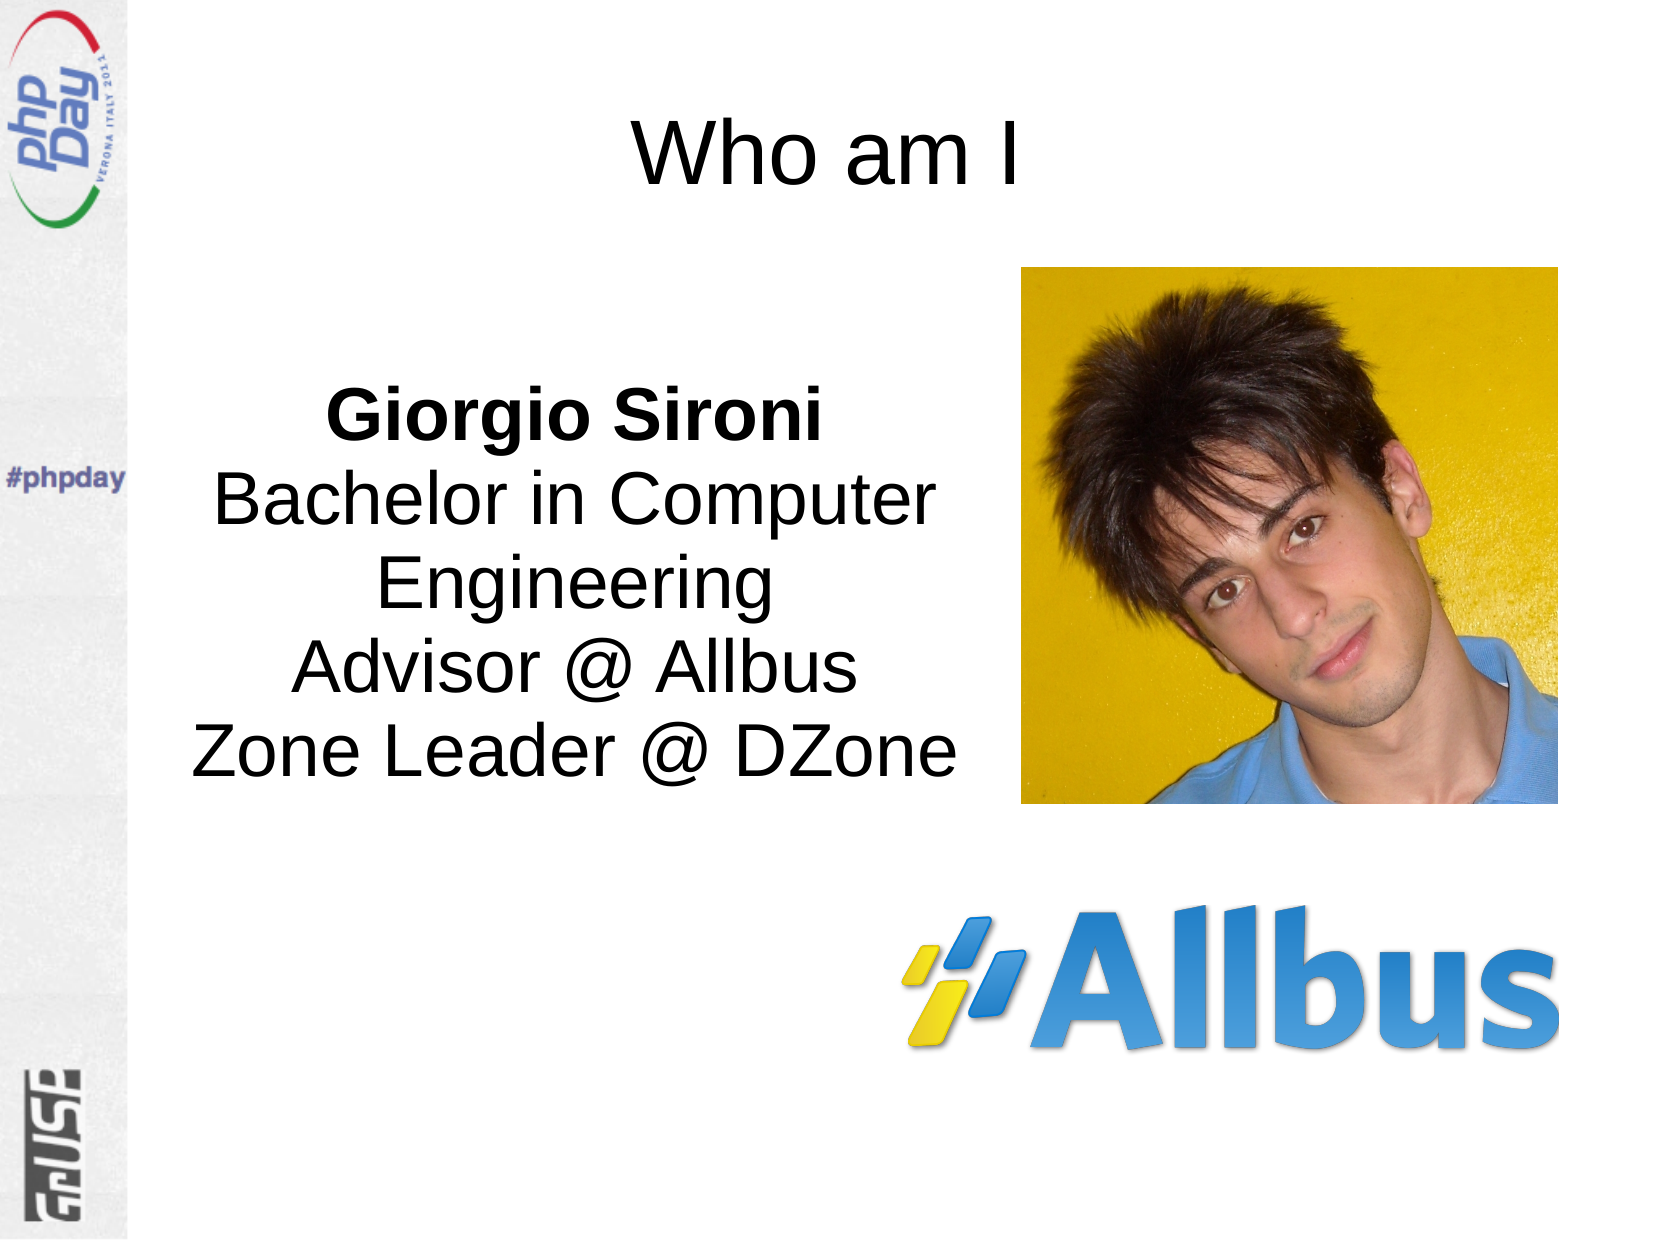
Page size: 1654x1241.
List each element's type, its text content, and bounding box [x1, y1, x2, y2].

picture [0, 0, 1654, 1241]
title Who am I [82, 49, 1571, 257]
subtitle Giorgio Sironi Bachelor in Computer Engineering Advisor @ Allbus Zone Leader @ DZone [178, 290, 972, 876]
